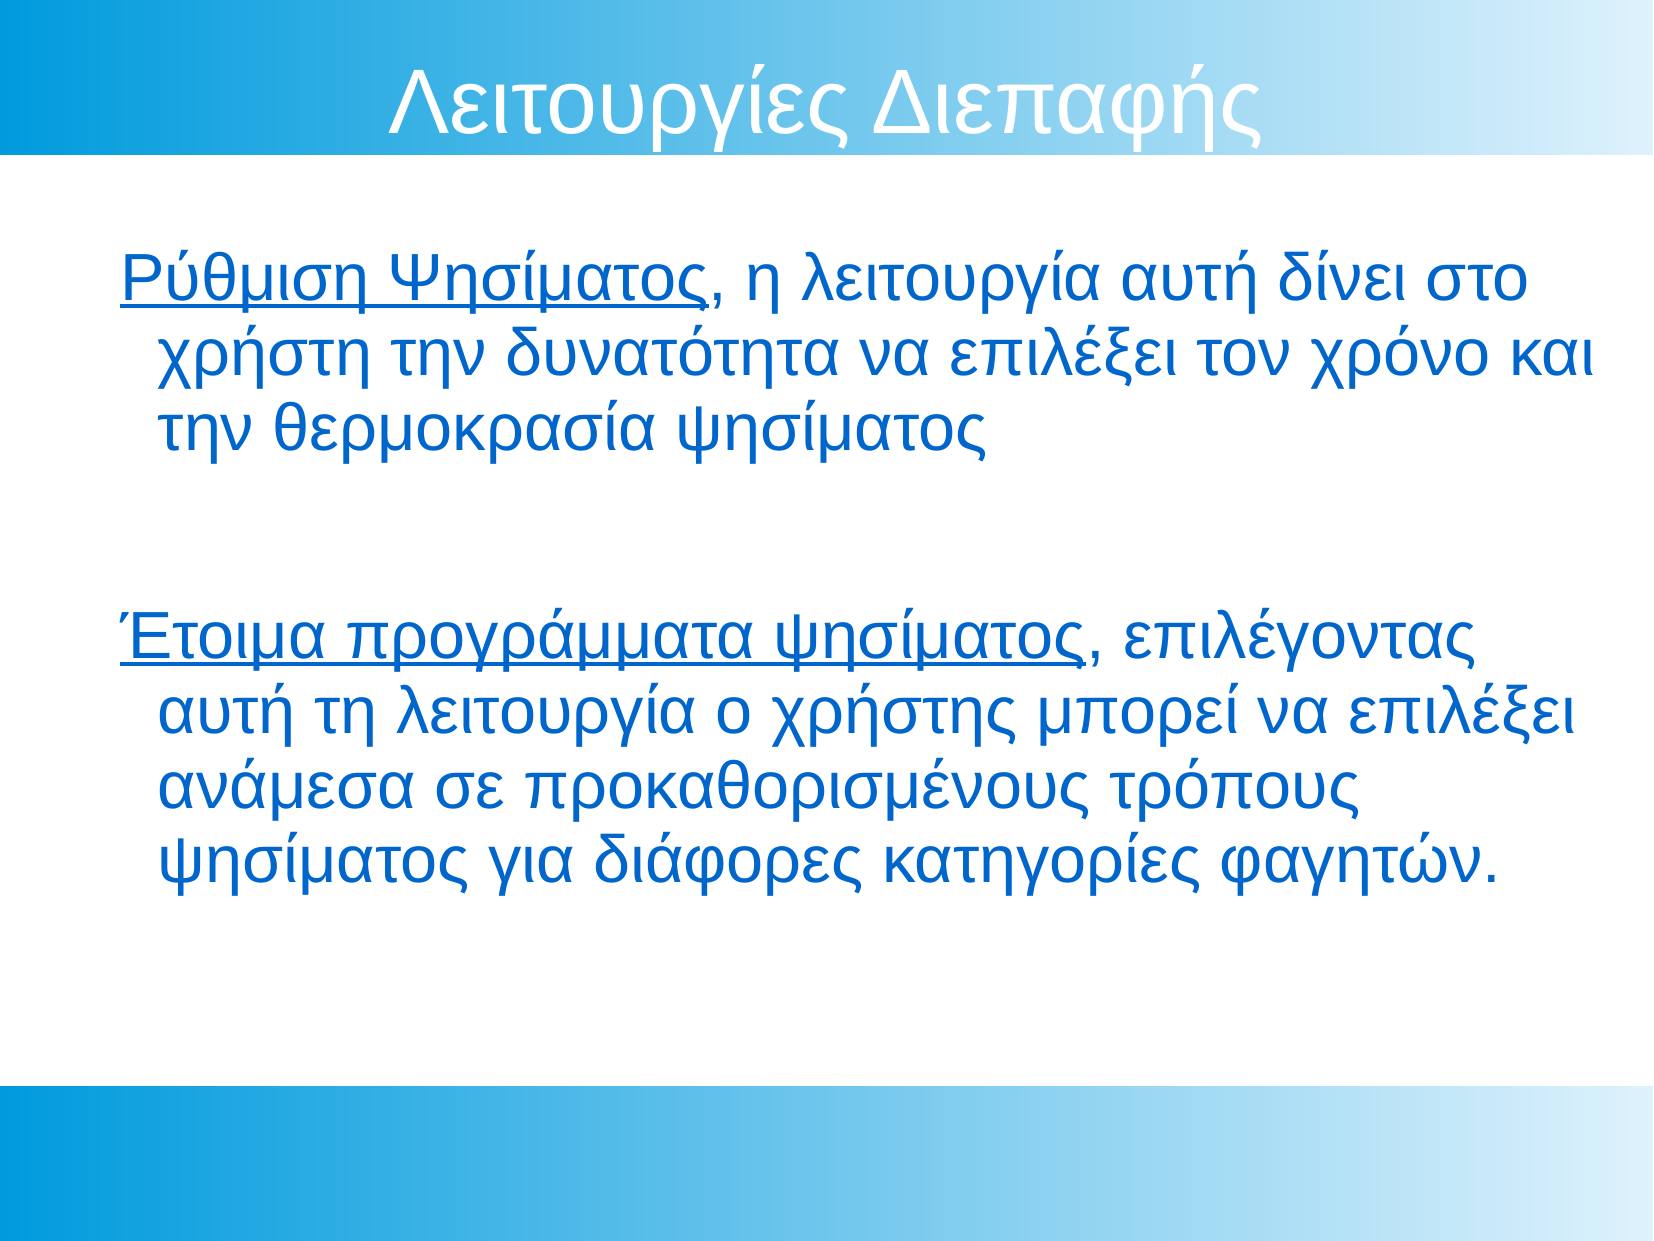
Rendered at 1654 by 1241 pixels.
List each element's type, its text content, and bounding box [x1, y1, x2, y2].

list Ρύθμιση Ψησίματος, η λειτουργία αυτή δίνει στο χρήστη την δυνατότητα να επιλέξει τον χρόνο και την θερμοκρασία ψησίματος Έτοιμα προγράμματα ψησίματος, επιλέγοντας αυτή τη λειτουργία ο χρήστης μπορεί να επιλέξει ανάμεσα σε προκαθορισμένους τρόπους ψησίματος για διάφορες κατηγορίες φαγητών. [82, 240, 1606, 1010]
title Λειτουργίες Διεπαφής [82, 49, 1571, 155]
